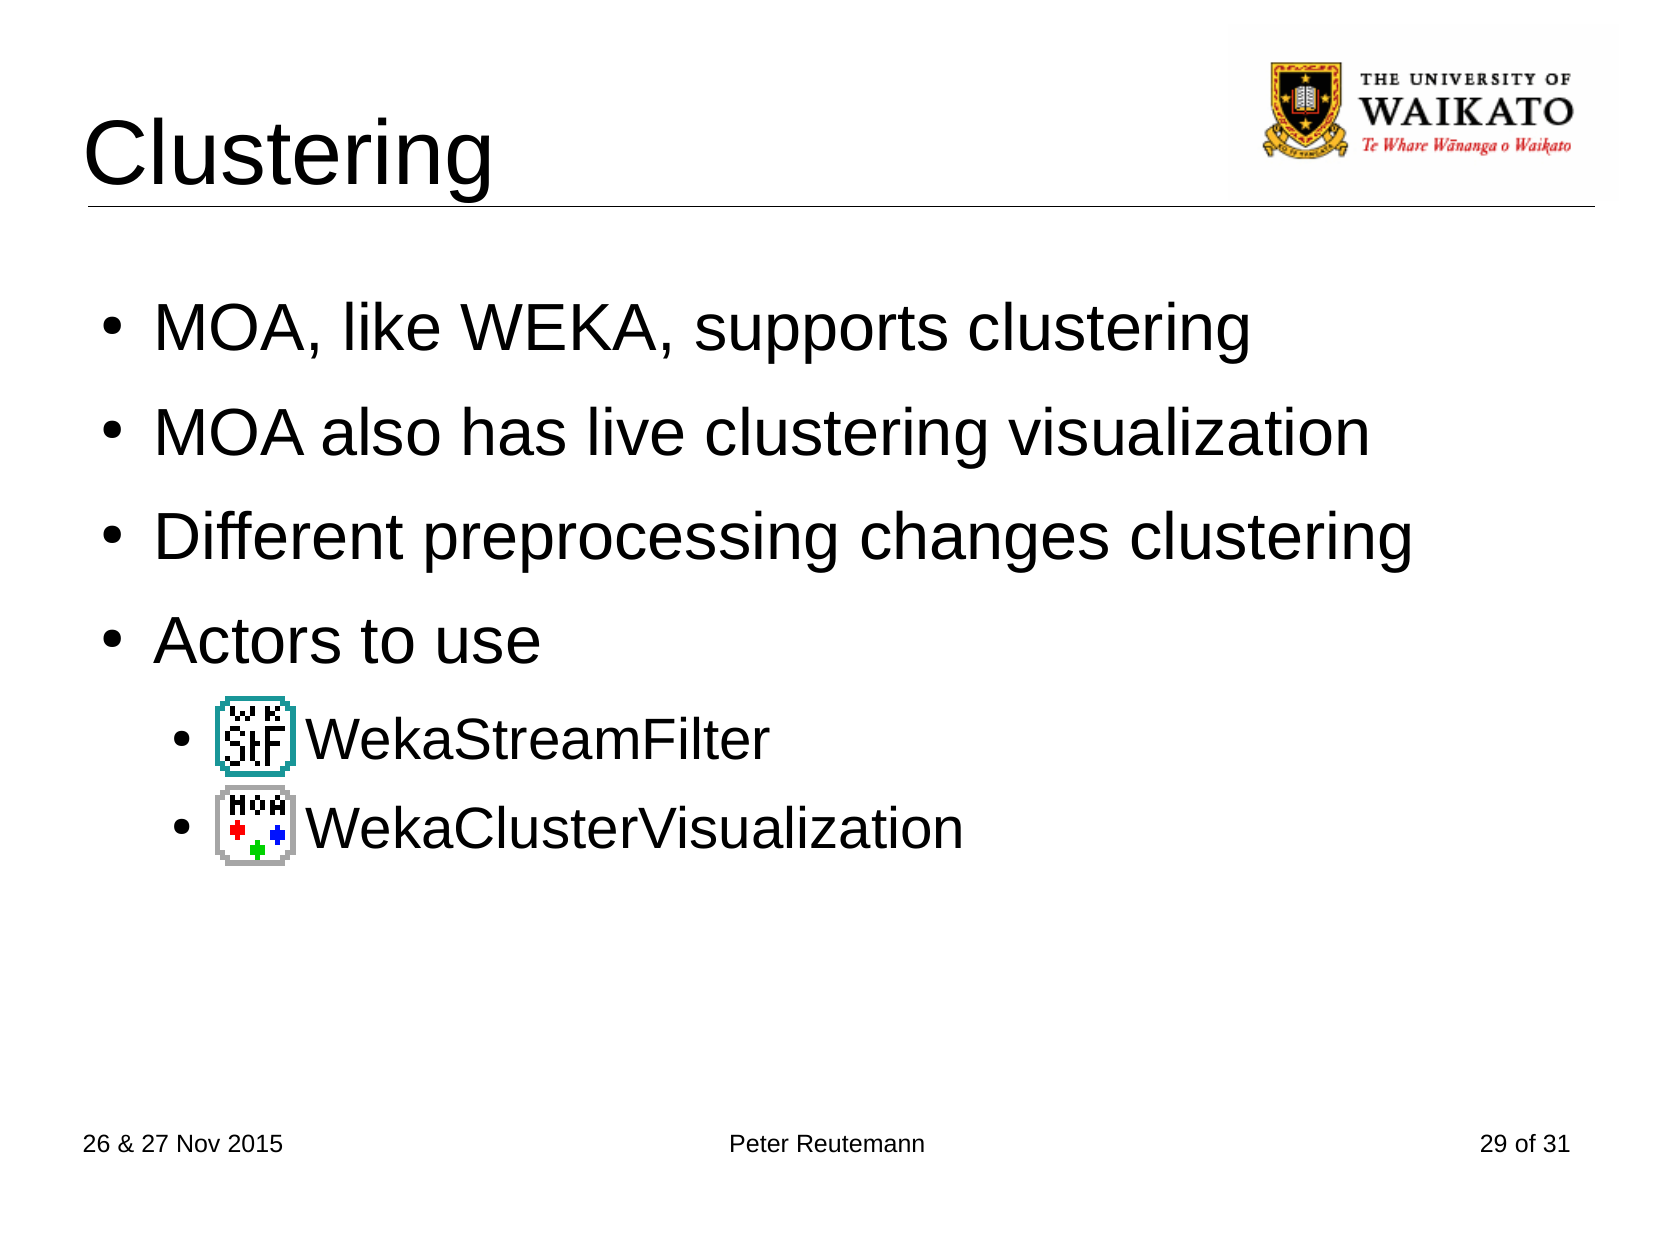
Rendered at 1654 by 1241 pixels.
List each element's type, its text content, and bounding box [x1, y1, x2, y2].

list MOA, like WEKA, supports clustering MOA also has live clustering visualization Different preprocessing changes clustering Actors to use WekaStreamFilter WekaClusterVisualization [82, 290, 1571, 1010]
picture [215, 696, 296, 777]
picture [215, 785, 296, 866]
picture [1228, 24, 1619, 201]
title Clustering [82, 49, 1571, 257]
